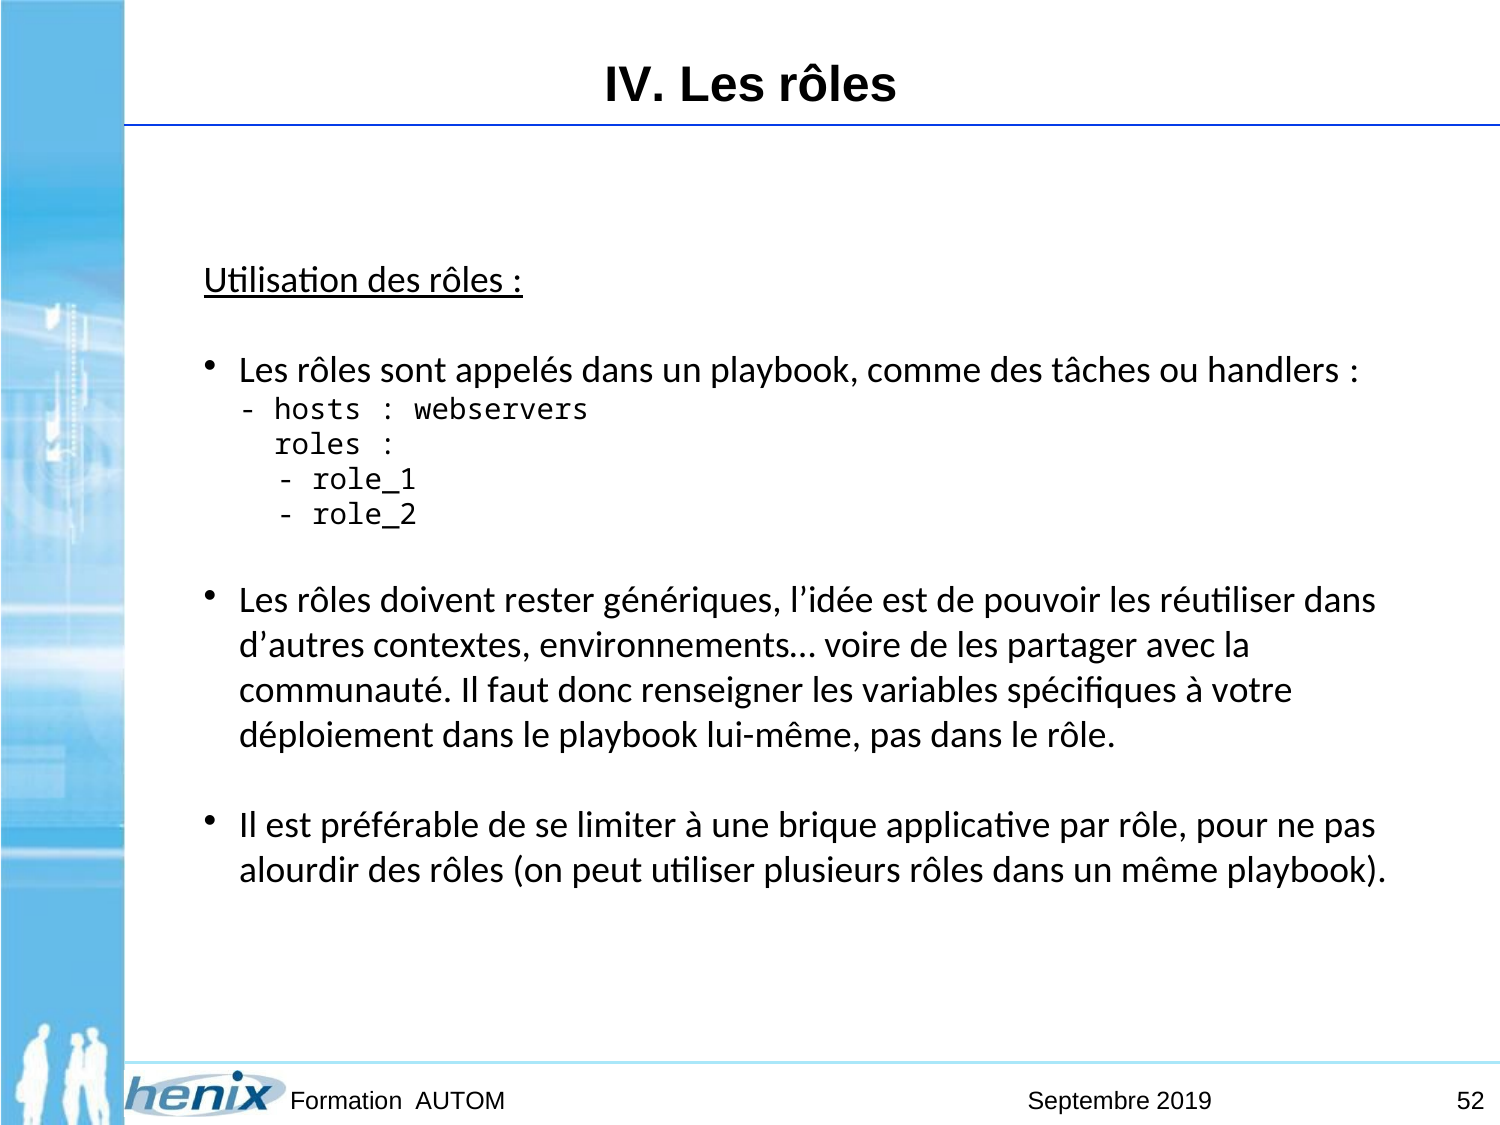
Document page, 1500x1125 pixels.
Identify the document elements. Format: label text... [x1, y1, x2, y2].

text_box Utilisation des rôles : Les rôles sont appelés dans un playbook, comme des tâches ou handlers : - hosts : webservers roles : - role_1 - role_2 Les rôles doivent rester génériques, l’idée est de pouvoir les réutiliser dans d’autres contextes, environnements… voire de les partager avec la communauté. Il faut donc renseigner les variables spécifiques à votre déploiement dans le playbook lui-même, pas dans le rôle. Il est préférable de se limiter à une brique applicative par rôle, pour ne pas alourdir des rôles (on peut utiliser plusieurs rôles dans un même playbook). [189, 247, 1442, 988]
text_box Formation AUTOM [288, 1084, 507, 1115]
text_box [123, 1070, 287, 1117]
text_box <numéro> [1452, 1084, 1490, 1115]
text_box IV. Les rôles [138, 50, 1363, 112]
picture [0, 0, 126, 1125]
text_box Septembre 2019 [1025, 1084, 1288, 1115]
